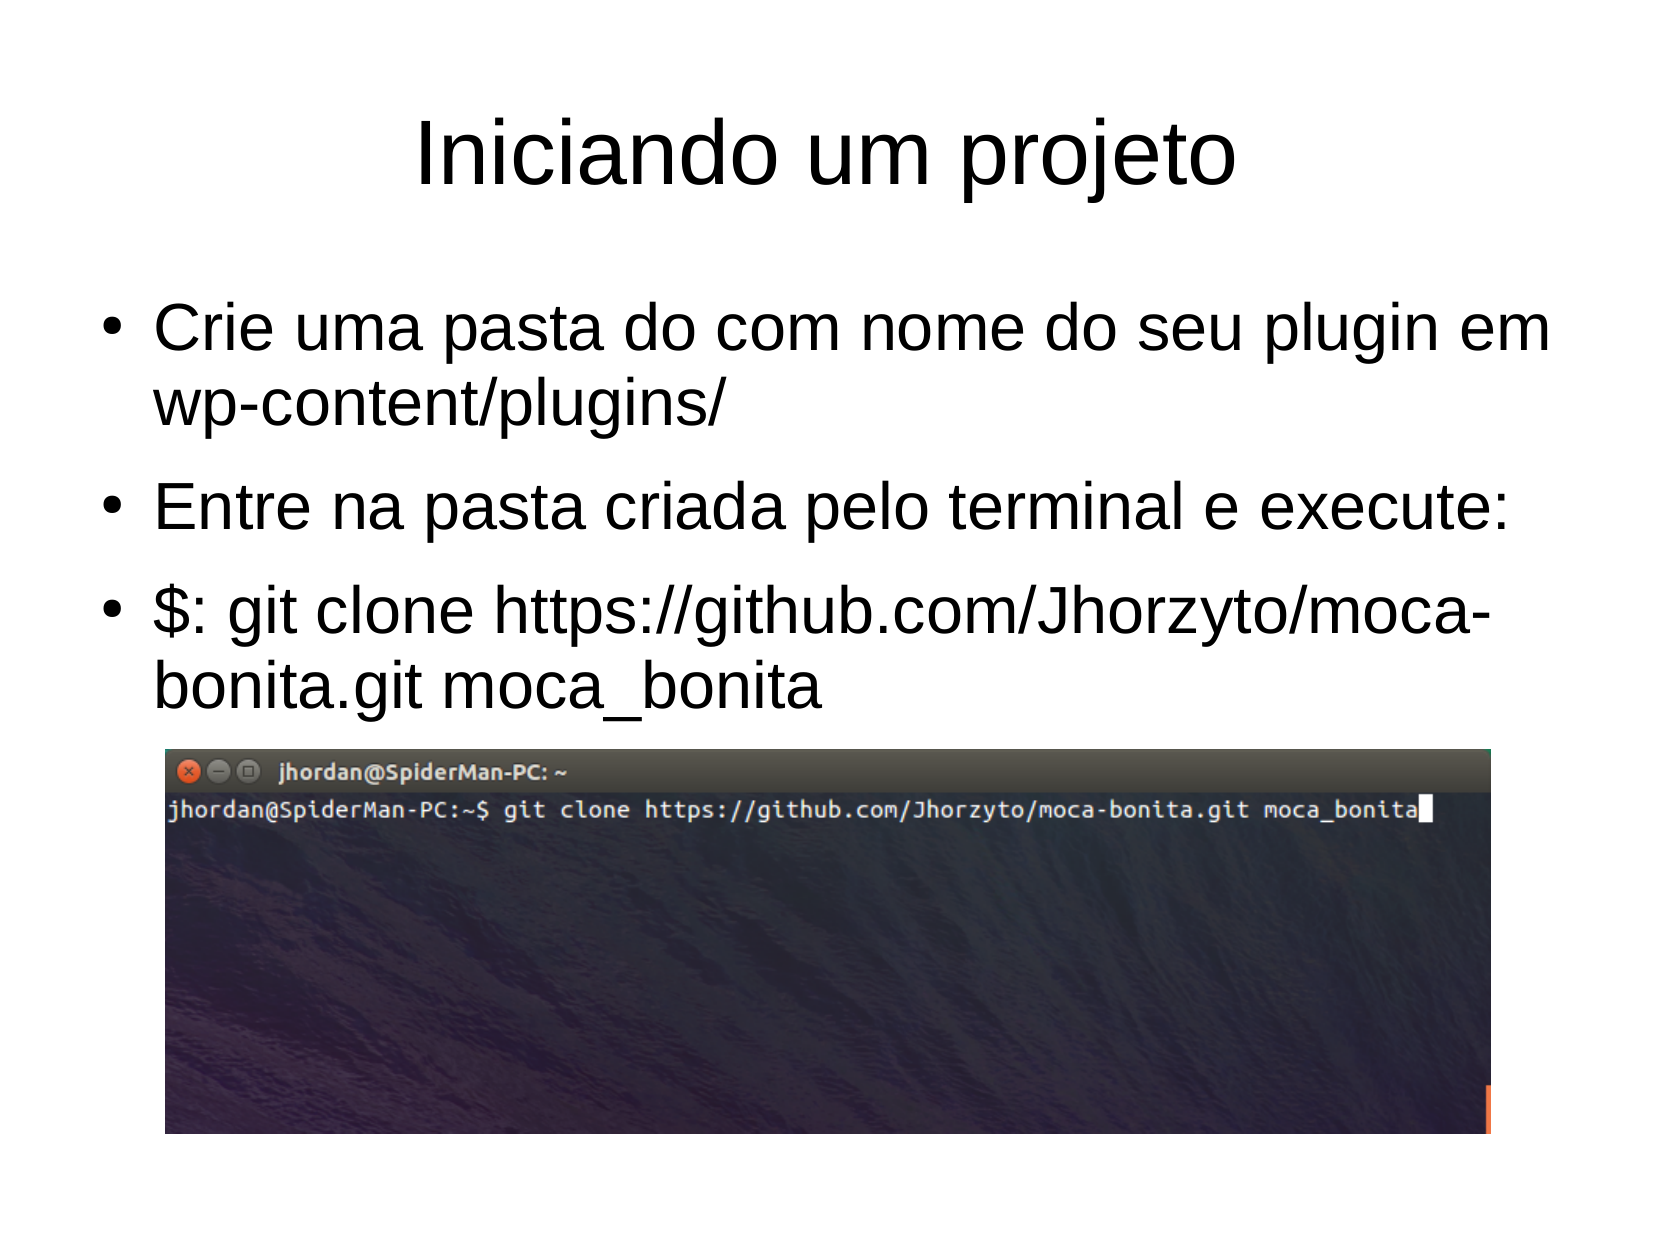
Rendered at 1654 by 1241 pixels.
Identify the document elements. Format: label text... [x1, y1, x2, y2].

title Iniciando um projeto [82, 49, 1571, 257]
picture [165, 749, 1491, 1134]
list Crie uma pasta do com nome do seu plugin em wp-content/plugins/ Entre na pasta criada pelo terminal e execute: $: git clone https://github.com/Jhorzyto/moca-bonita.git moca_bonita [82, 290, 1571, 1010]
